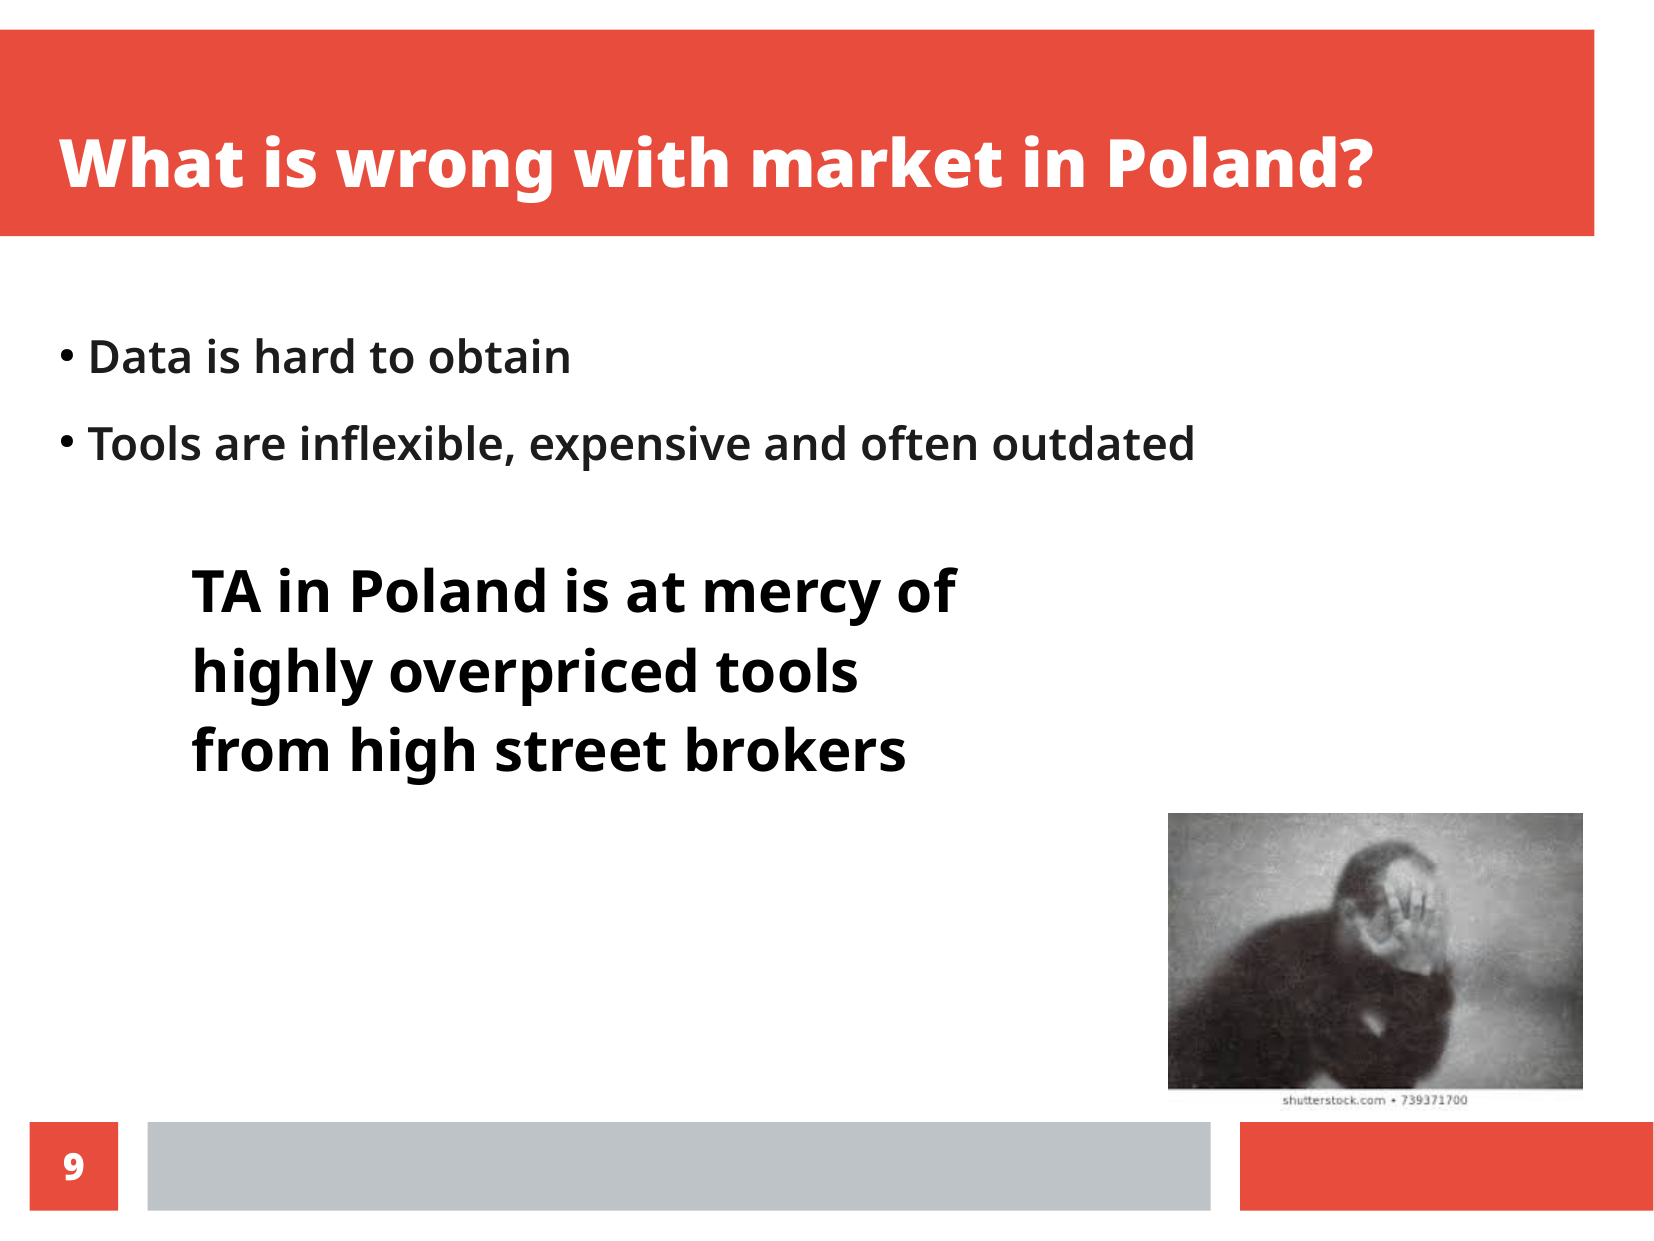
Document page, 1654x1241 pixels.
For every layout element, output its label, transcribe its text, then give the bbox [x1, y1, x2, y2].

title What is wrong with market in Poland? [59, 59, 1595, 207]
text_box TA in Poland is at mercy of highly overpriced tools from high street brokers [177, 543, 1016, 830]
picture [1168, 813, 1583, 1111]
list Data is hard to obtain Tools are inflexible, expensive and often outdated [59, 324, 1565, 1093]
